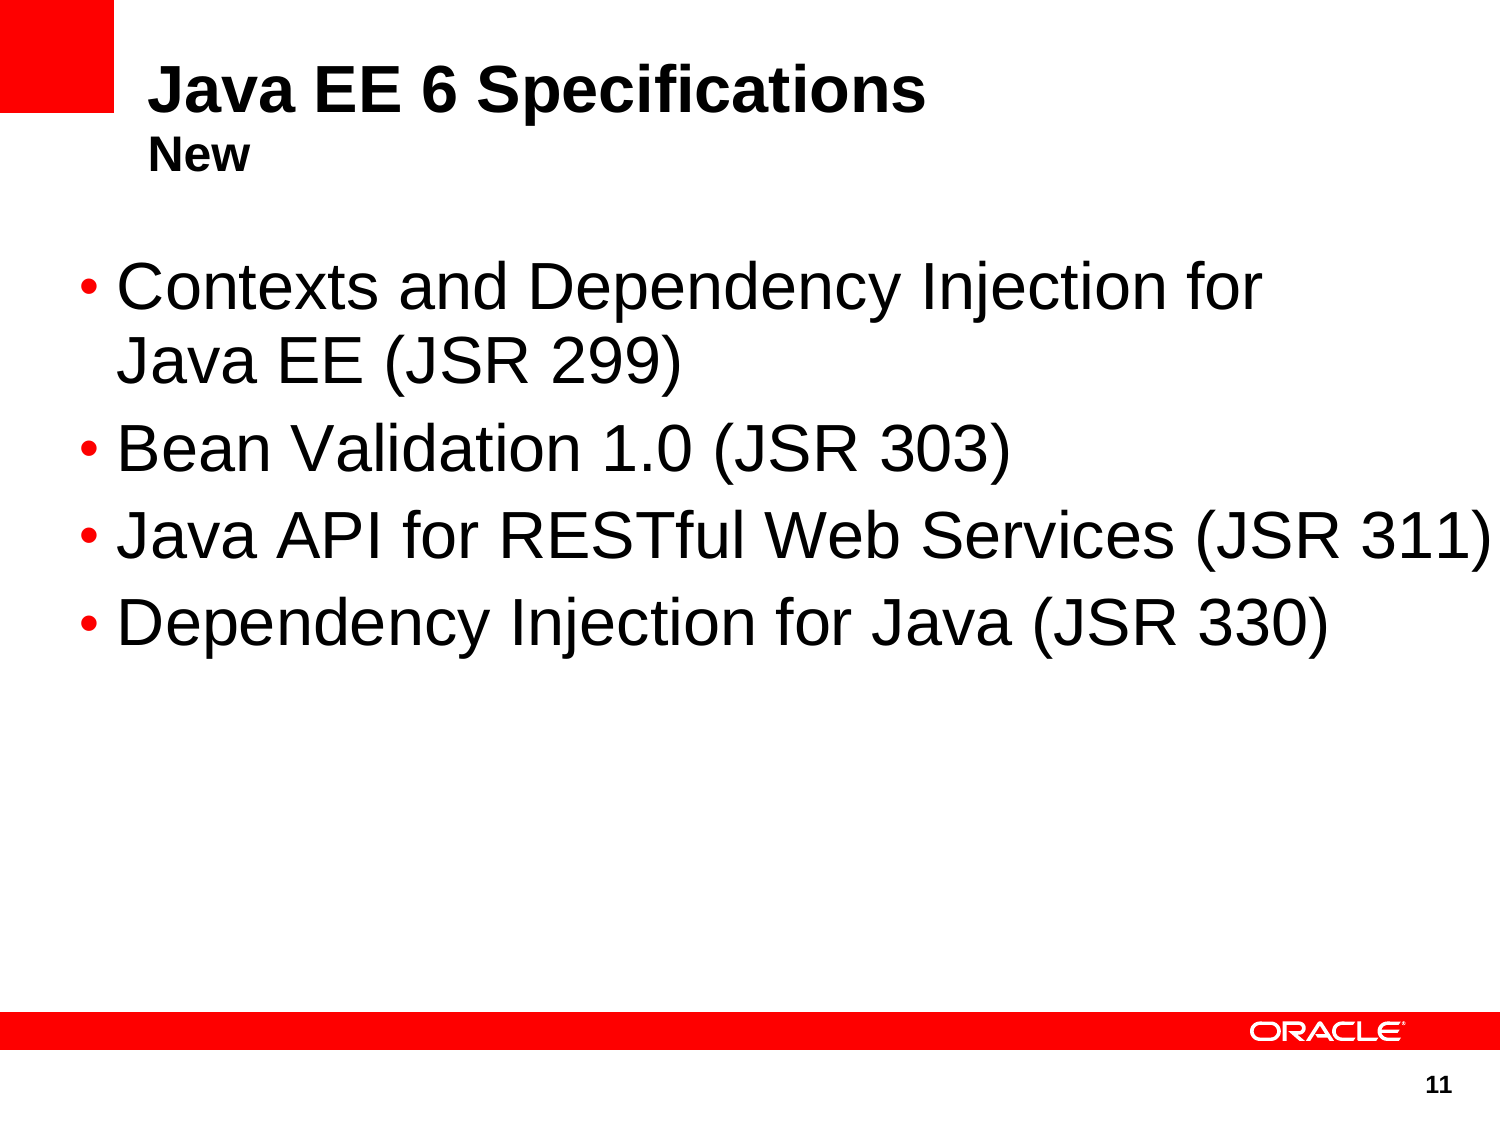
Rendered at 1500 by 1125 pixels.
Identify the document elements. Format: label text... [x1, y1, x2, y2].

list Contexts and Dependency Injection for Java EE (JSR 299) Bean Validation 1.0 (JSR 303) Java API for RESTful Web Services (JSR 311) Dependency Injection for Java (JSR 330) [79, 248, 1500, 936]
picture [0, 0, 114, 113]
title Java EE 6 Specifications New [132, 29, 1500, 206]
picture [0, 1012, 1500, 1050]
